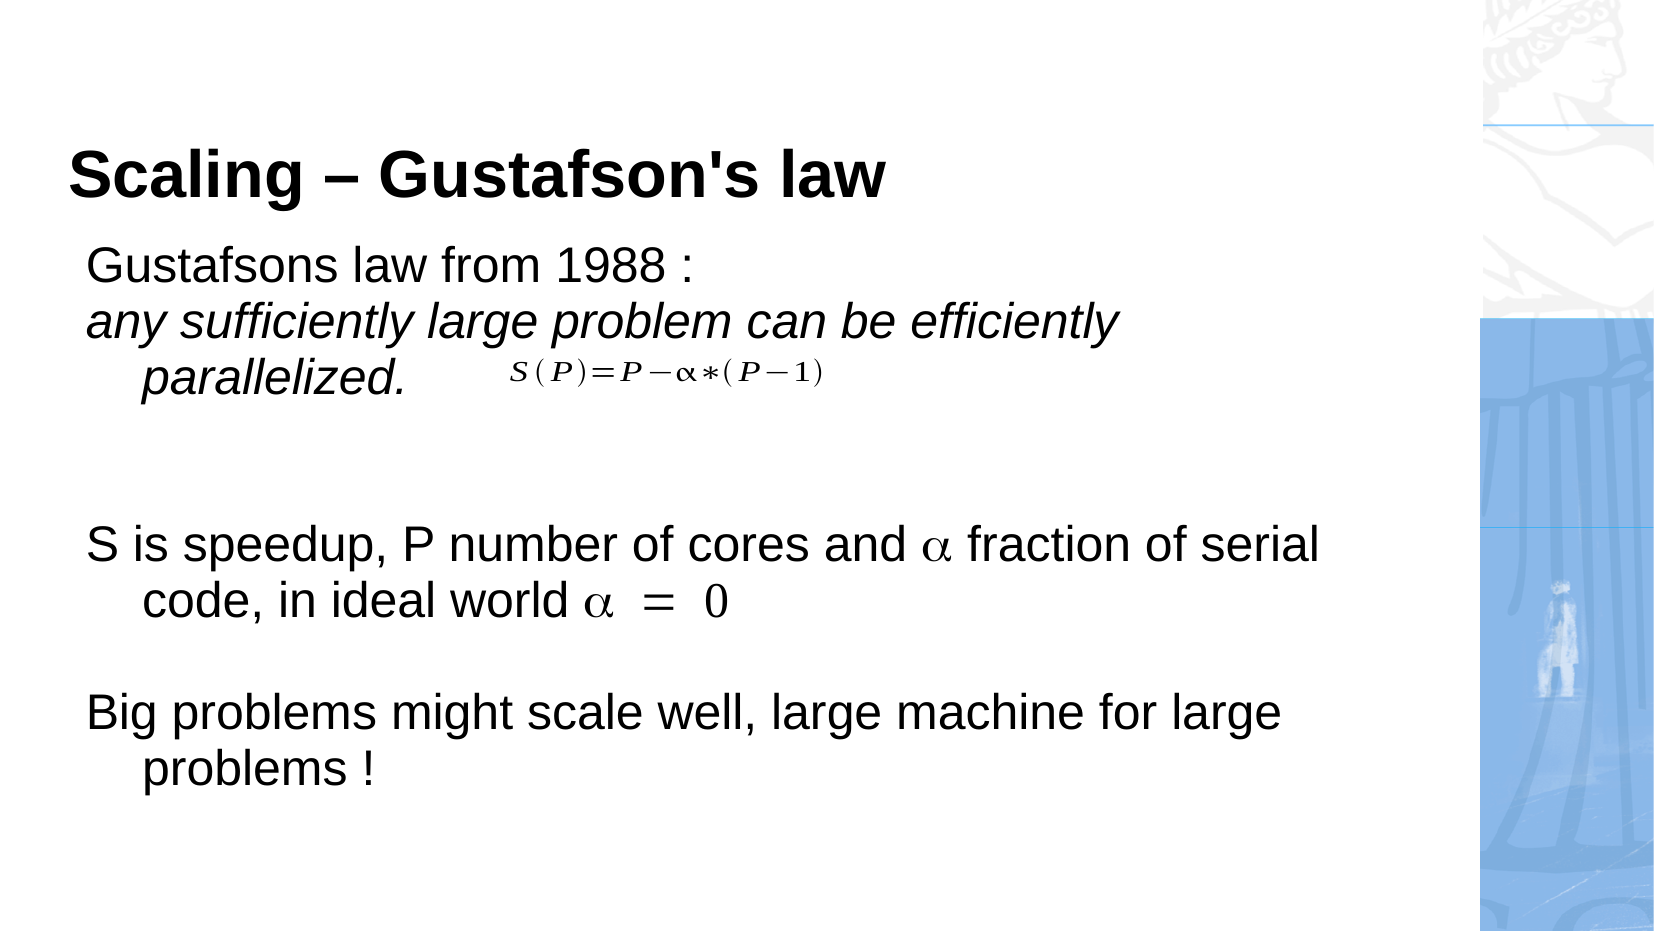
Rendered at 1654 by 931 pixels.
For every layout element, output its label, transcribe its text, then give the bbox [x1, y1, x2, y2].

text_box Scaling – Gustafson's law [51, 96, 1444, 252]
chart [502, 355, 830, 390]
picture [0, 0, 1654, 931]
text_box Gustafsons law from 1988 : any sufficiently large problem can be efficiently parallelized. S is speedup, P number of cores and a fraction of serial code, in ideal world a = 0 Big problems might scale well, large machine for large problems ! [71, 230, 1374, 859]
